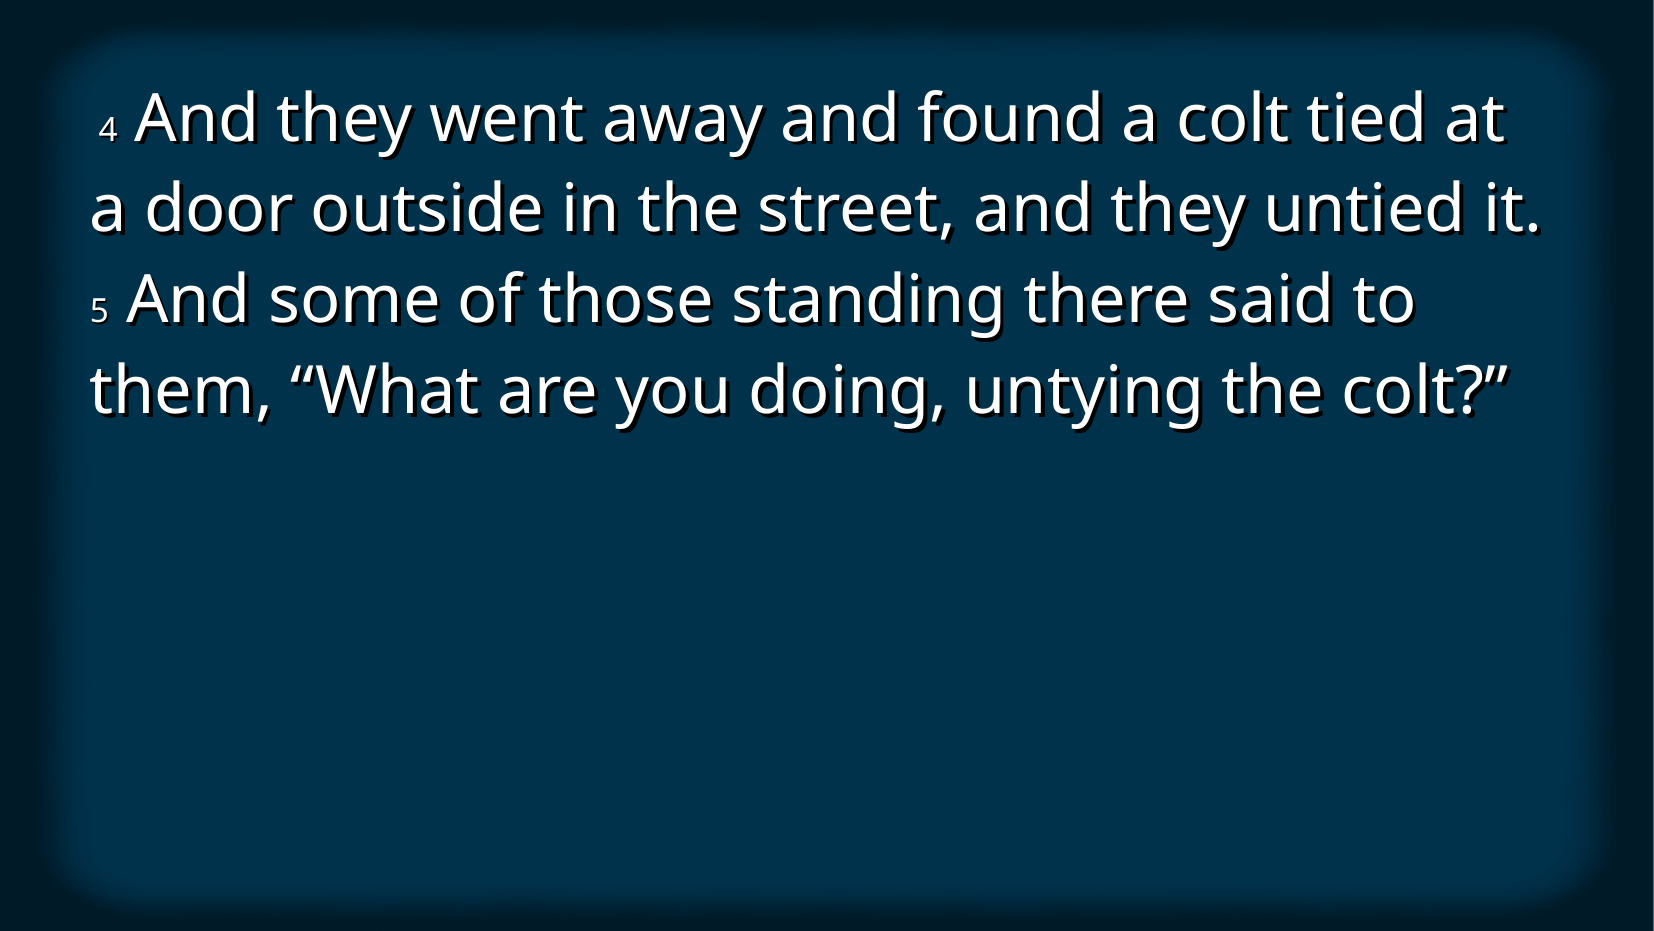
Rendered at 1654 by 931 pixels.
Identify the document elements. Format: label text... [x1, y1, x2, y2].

picture [0, 0, 1654, 931]
text_box 4 And they went away and found a colt tied at a door outside in the street, and they untied it. 5 And some of those standing there said to them, “What are you doing, untying the colt?” [75, 62, 1576, 481]
